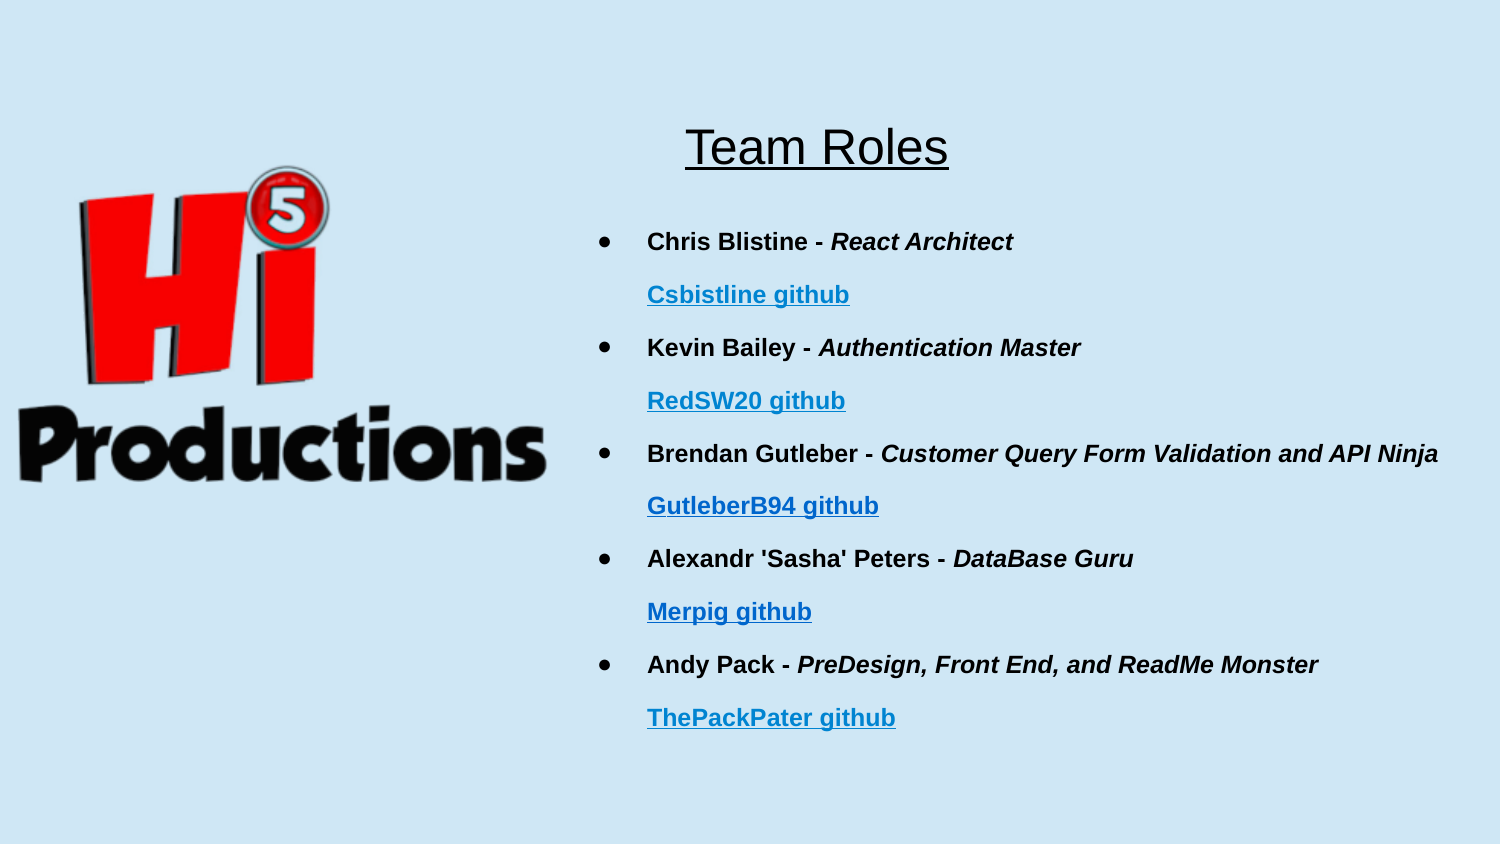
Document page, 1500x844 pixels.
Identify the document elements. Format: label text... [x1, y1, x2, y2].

list Chris Blistine - React Architect Csbistline github Kevin Bailey - Authentication Master RedSW20 github Brendan Gutleber - Customer Query Form Validation and API Ninja GutleberB94 github Alexandr 'Sasha' Peters - DataBase Guru Merpig github Andy Pack - PreDesign, Front End, and ReadMe Monster ThePackPater github [557, 210, 1486, 844]
title Team Roles [0, 99, 1393, 194]
picture [0, 111, 635, 569]
